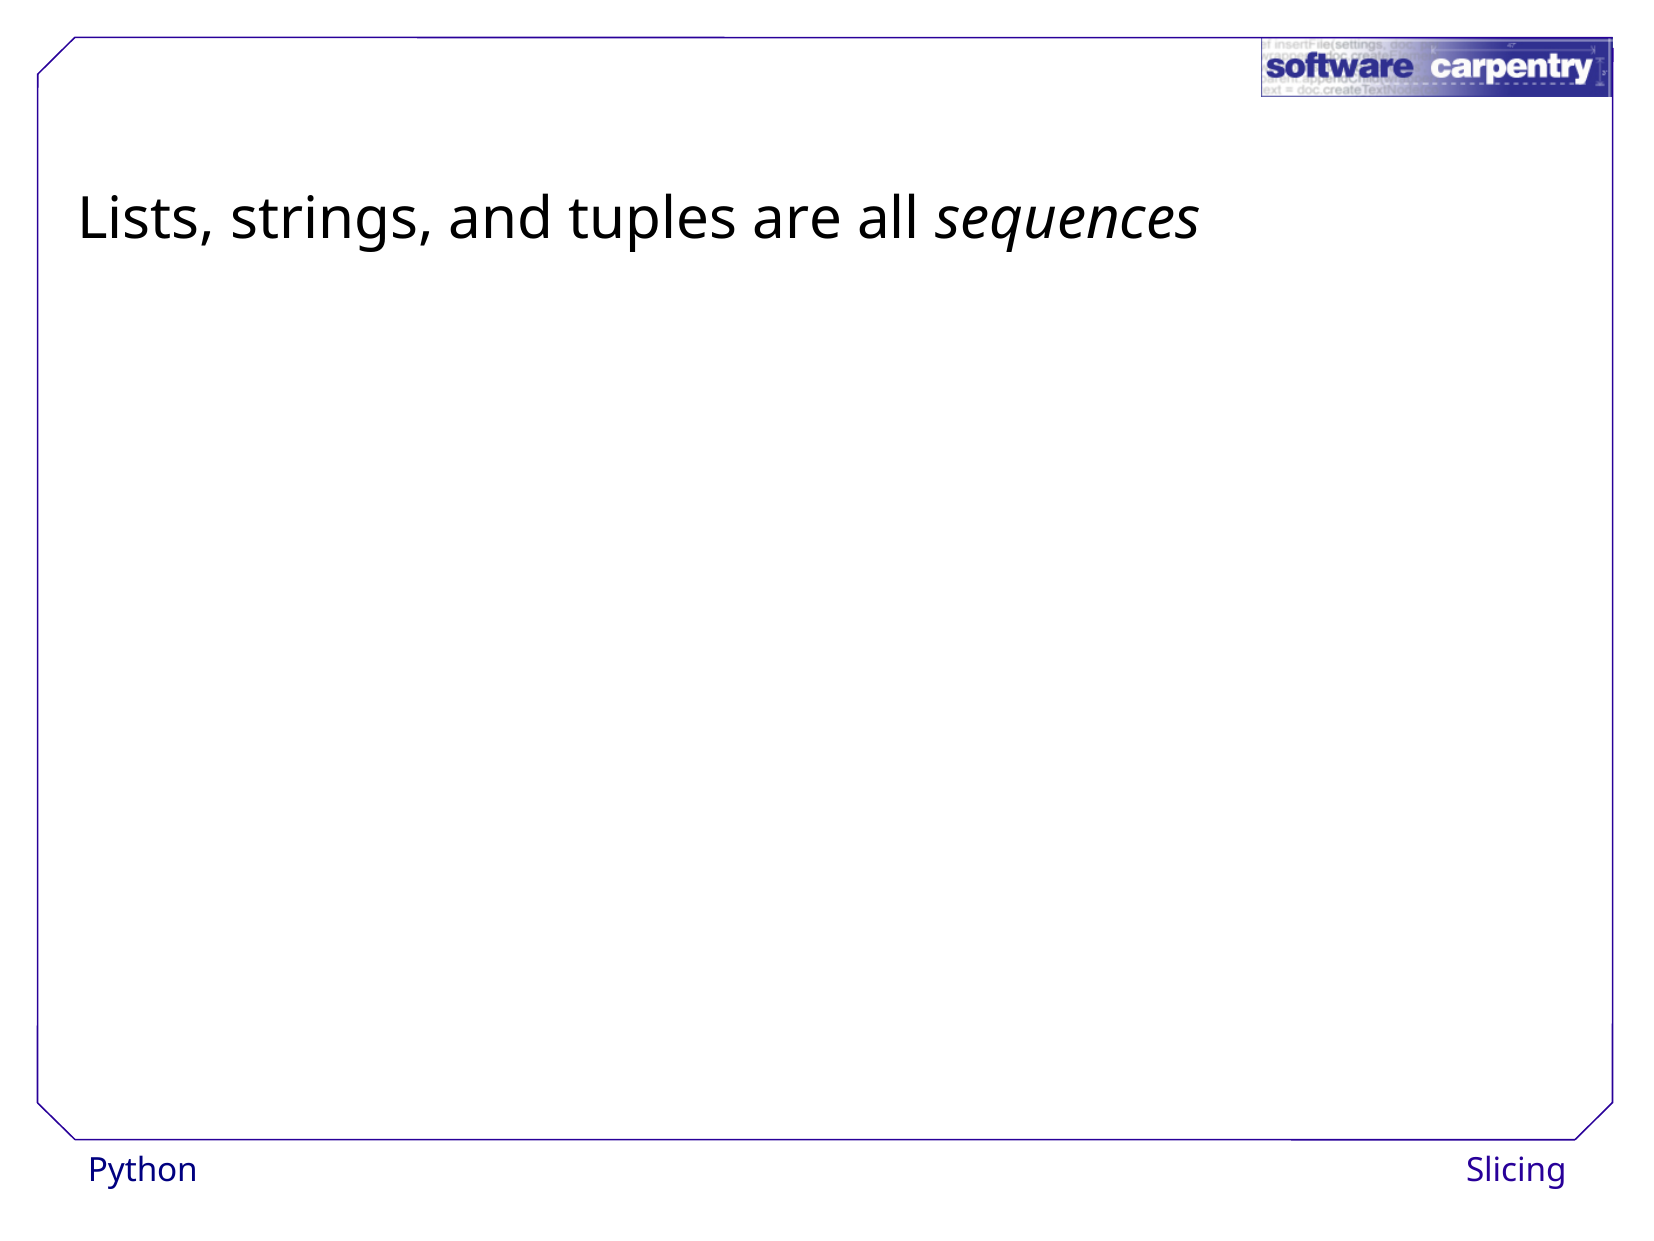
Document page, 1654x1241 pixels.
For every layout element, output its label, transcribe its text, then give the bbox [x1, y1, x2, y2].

picture [1261, 39, 1613, 97]
text_box Lists, strings, and tuples are all sequences [62, 138, 1366, 259]
